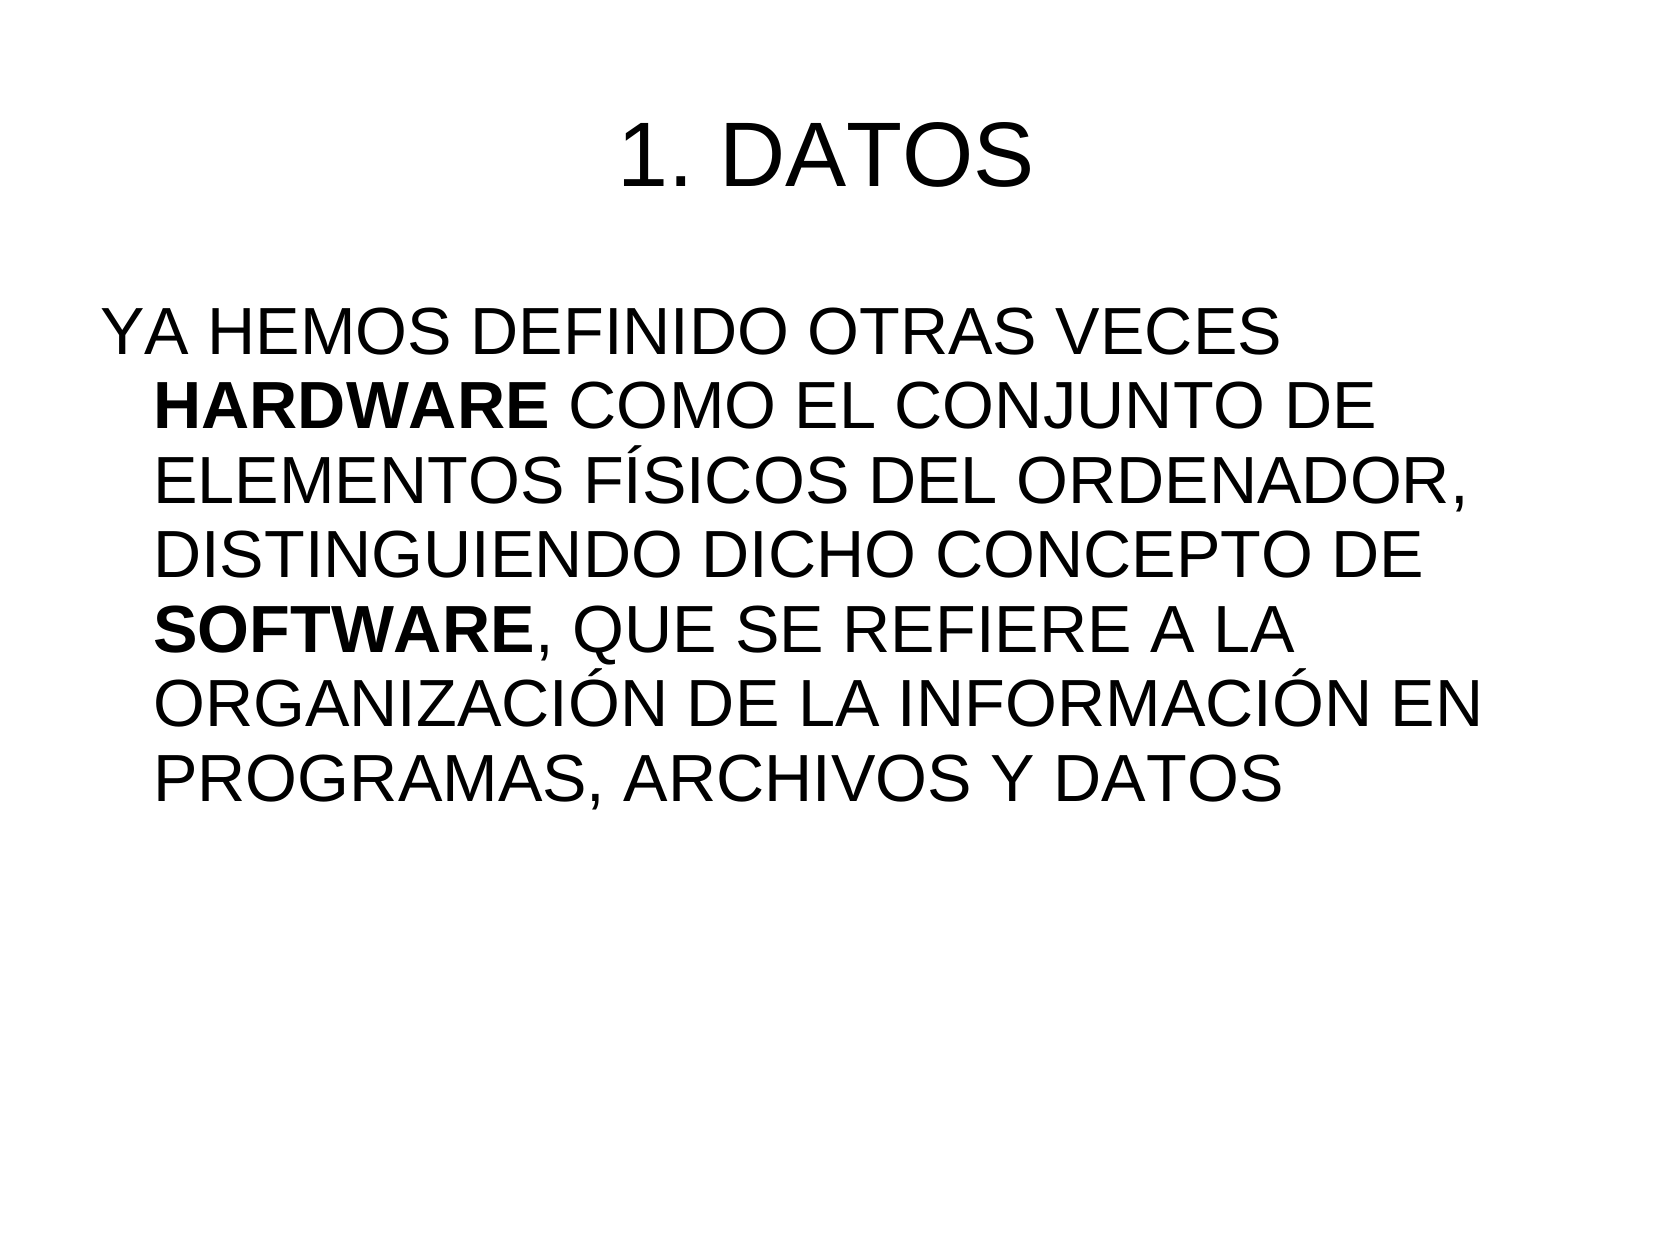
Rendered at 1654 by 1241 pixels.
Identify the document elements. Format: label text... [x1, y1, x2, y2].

list YA HEMOS DEFINIDO OTRAS VECES HARDWARE COMO EL CONJUNTO DE ELEMENTOS FÍSICOS DEL ORDENADOR, DISTINGUIENDO DICHO CONCEPTO DE SOFTWARE, QUE SE REFIERE A LA ORGANIZACIÓN DE LA INFORMACIÓN EN PROGRAMAS, ARCHIVOS Y DATOS [82, 290, 1571, 1109]
title 1. DATOS [82, 56, 1571, 249]
